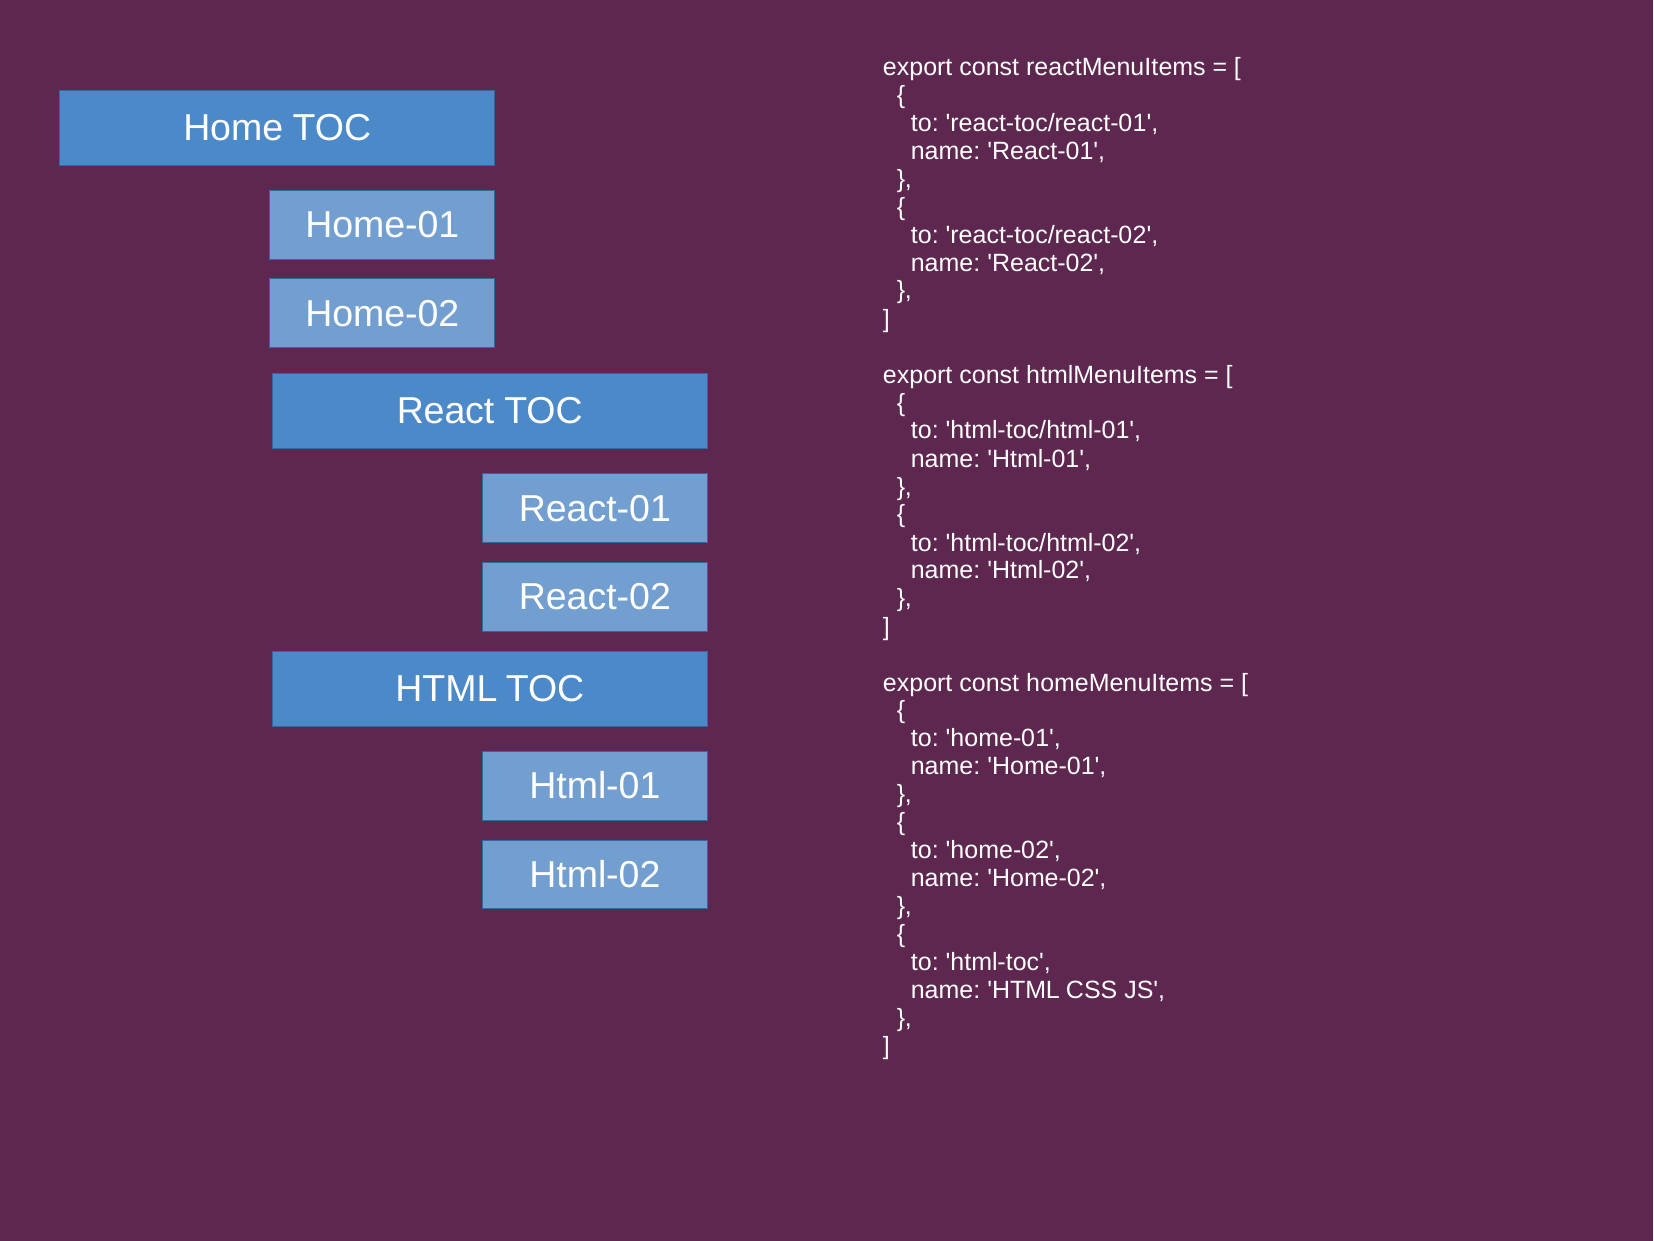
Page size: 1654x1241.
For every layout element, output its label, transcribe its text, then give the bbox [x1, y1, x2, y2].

text_box export const reactMenuItems = [ { to: 'react-toc/react-01', name: 'React-01', }, { to: 'react-toc/react-02', name: 'React-02', }, ] export const htmlMenuItems = [ { to: 'html-toc/html-01', name: 'Html-01', }, { to: 'html-toc/html-02', name: 'Html-02', }, ] export const homeMenuItems = [ { to: 'home-01', name: 'Home-01', }, { to: 'home-02', name: 'Home-02', }, { to: 'html-toc', name: 'HTML CSS JS', }, ] [868, 45, 1514, 1180]
text_box Home TOC [59, 90, 495, 166]
text_box Html-02 [482, 840, 708, 909]
text_box Home-02 [269, 278, 495, 348]
text_box Home-01 [269, 190, 495, 260]
text_box React-02 [482, 562, 708, 632]
text_box HTML TOC [272, 651, 708, 727]
text_box React-01 [482, 473, 708, 543]
text_box React TOC [272, 373, 708, 449]
text_box Html-01 [482, 751, 708, 821]
